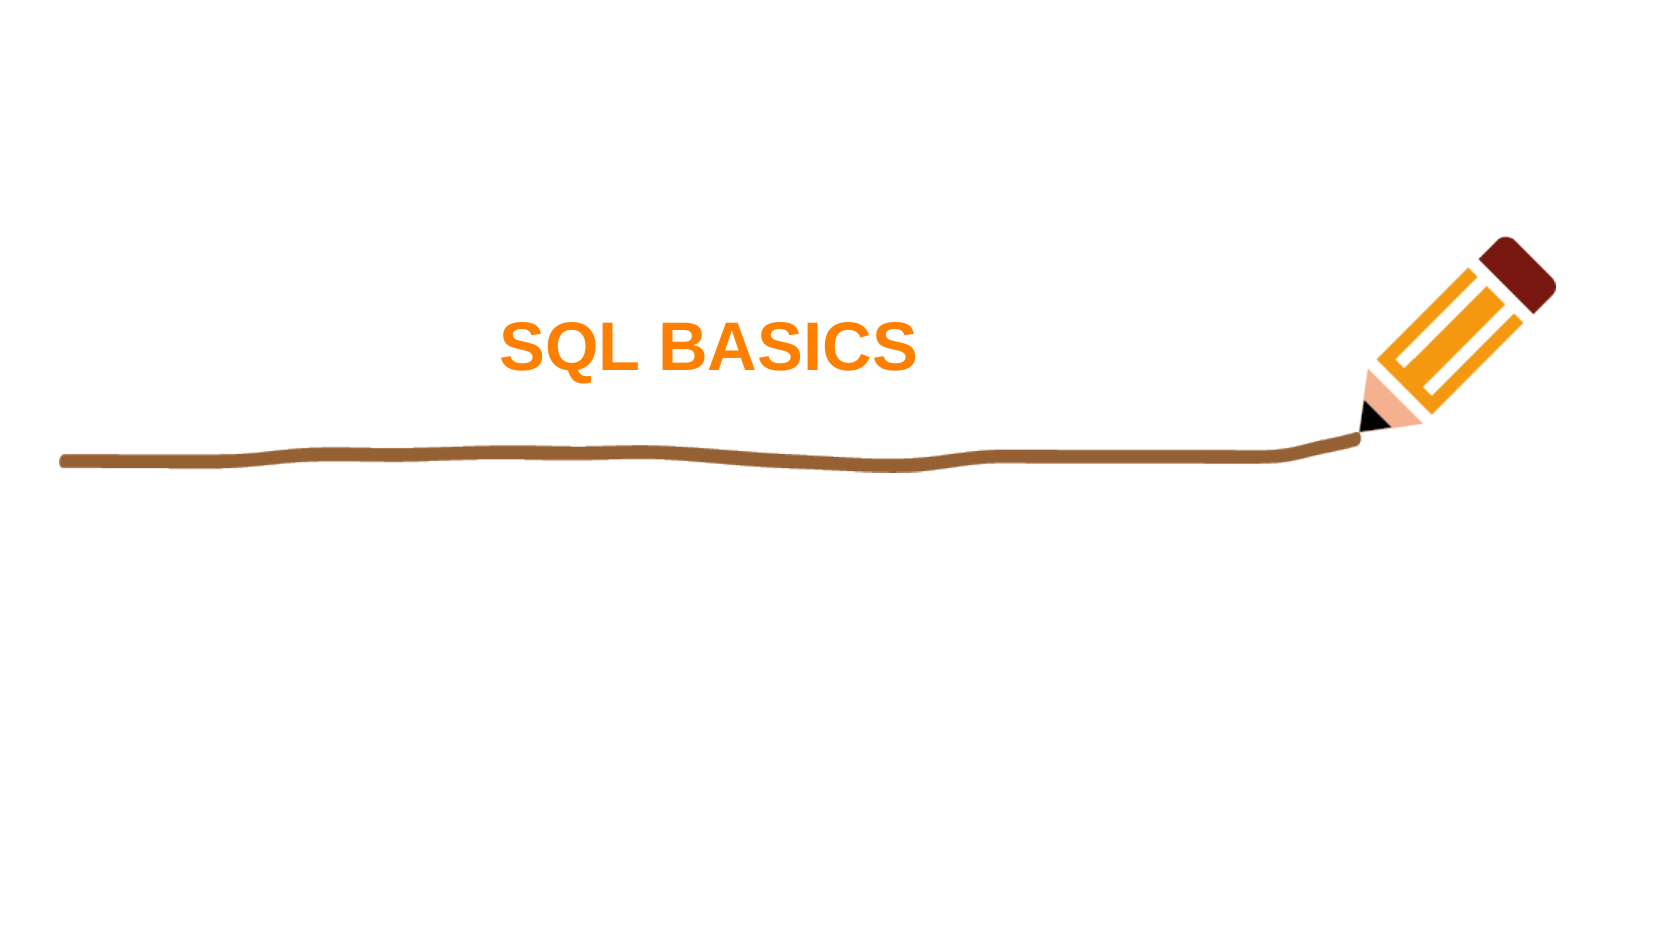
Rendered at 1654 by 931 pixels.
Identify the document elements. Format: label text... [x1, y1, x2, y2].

picture [59, 236, 1556, 473]
title SQL BASICS [88, 265, 1329, 429]
